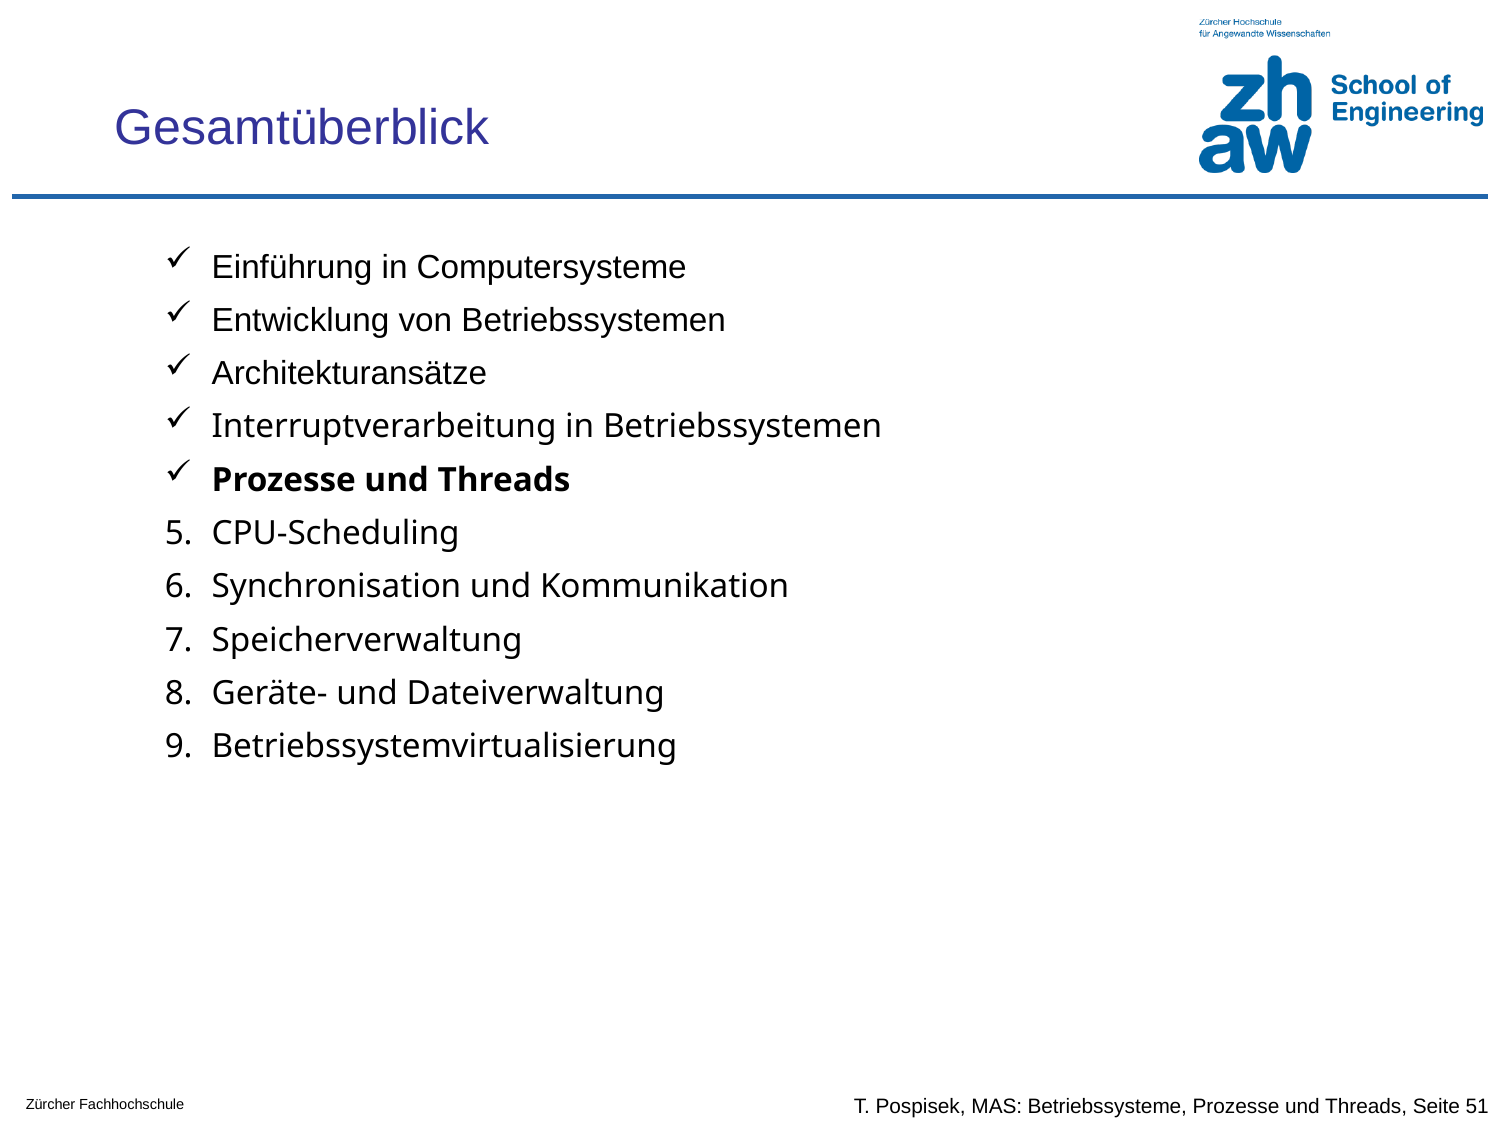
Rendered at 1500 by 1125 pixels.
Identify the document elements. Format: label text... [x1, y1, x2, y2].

text_box Einführung in Computersysteme Entwicklung von Betriebssystemen Architekturansätze Interruptverarbeitung in Betriebssystemen Prozesse und Threads CPU-Scheduling Synchronisation und Kommunikation Speicherverwaltung Geräte- und Dateiverwaltung Betriebssystemvirtualisierung [149, 237, 1363, 1013]
title Gesamtüberblick [99, 50, 1379, 163]
picture [1199, 19, 1483, 173]
